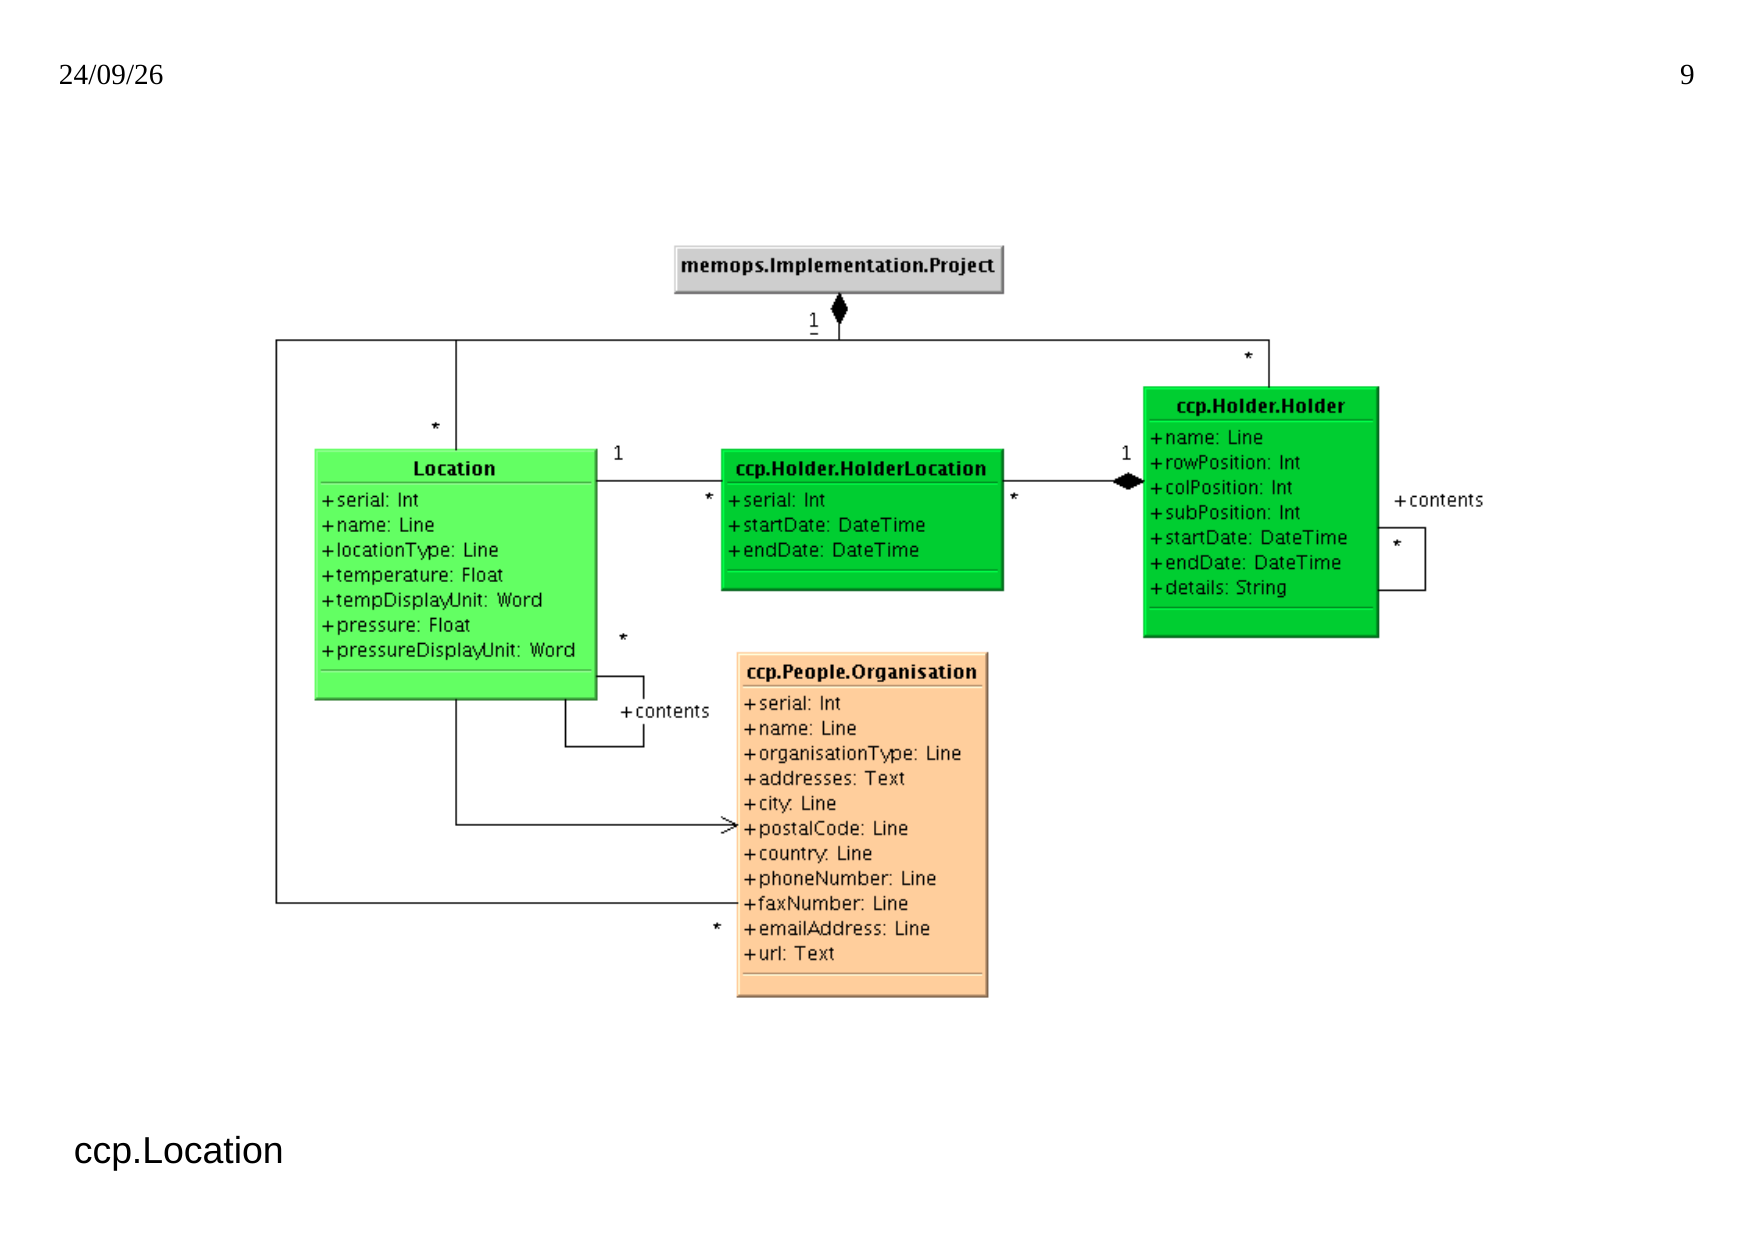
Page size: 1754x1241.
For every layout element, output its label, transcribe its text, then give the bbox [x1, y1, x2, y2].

text_box ccp.Location [59, 1122, 261, 1184]
picture [268, 238, 1503, 1012]
